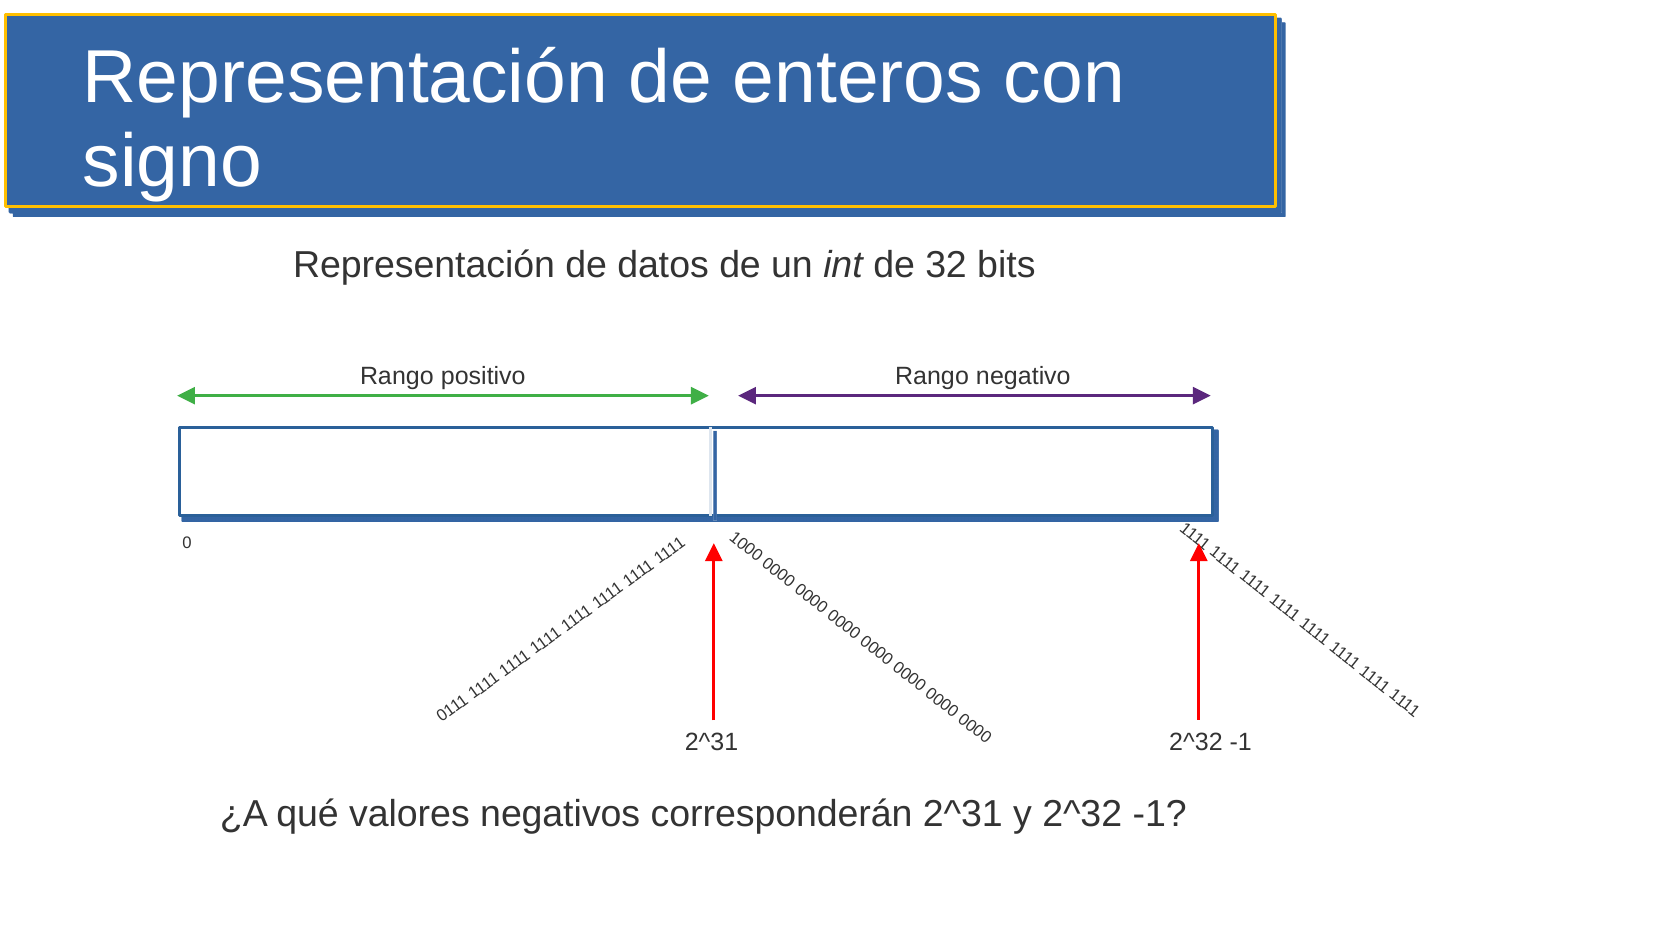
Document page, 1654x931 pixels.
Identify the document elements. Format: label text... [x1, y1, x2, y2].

text_box 0111 1111 1111 1111 1111 1111 1111 1111 [413, 515, 708, 743]
text_box 2^32 -1 [1122, 720, 1300, 764]
text_box [712, 427, 1213, 516]
text_box 1111 1111 1111 1111 1111 1111 1111 1111 [1158, 501, 1443, 738]
text_box 1000 0000 0000 0000 0000 0000 0000 0000 [707, 510, 1014, 764]
text_box 2^31 [578, 720, 845, 764]
text_box Rango negativo [761, 354, 1205, 398]
text_box [179, 427, 709, 516]
text_box 0 [113, 525, 261, 560]
text_box ¿A qué valores negativos corresponderán 2^31 y 2^32 -1? [177, 785, 1241, 885]
text_box Representación de datos de un int de 32 bits [147, 236, 1182, 294]
title Representación de enteros con signo [82, 34, 1235, 203]
text_box Rango positivo [206, 354, 680, 398]
